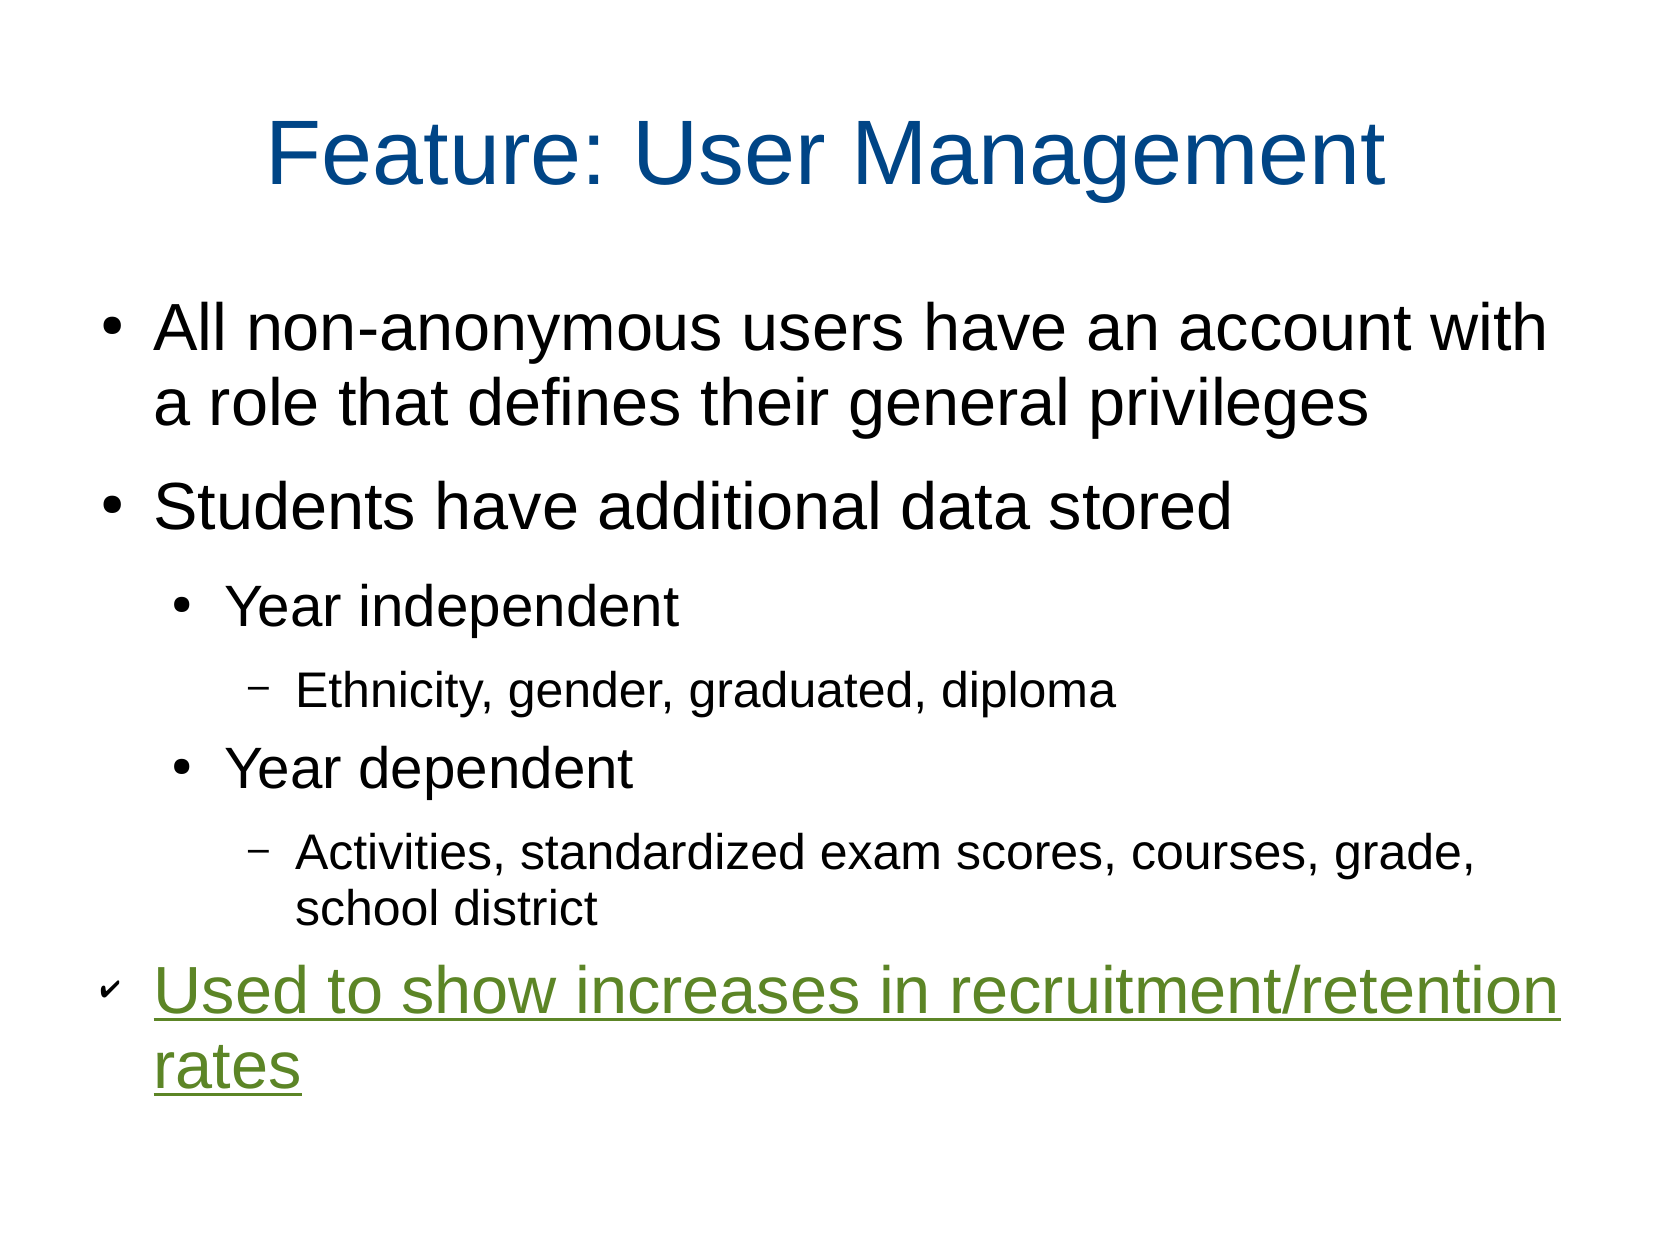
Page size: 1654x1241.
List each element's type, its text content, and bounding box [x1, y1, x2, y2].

list All non-anonymous users have an account with a role that defines their general privileges Students have additional data stored Year independent Ethnicity, gender, graduated, diploma Year dependent Activities, standardized exam scores, courses, grade, school district Used to show increases in recruitment/retention rates [82, 290, 1571, 1109]
title Feature: User Management [82, 49, 1571, 257]
